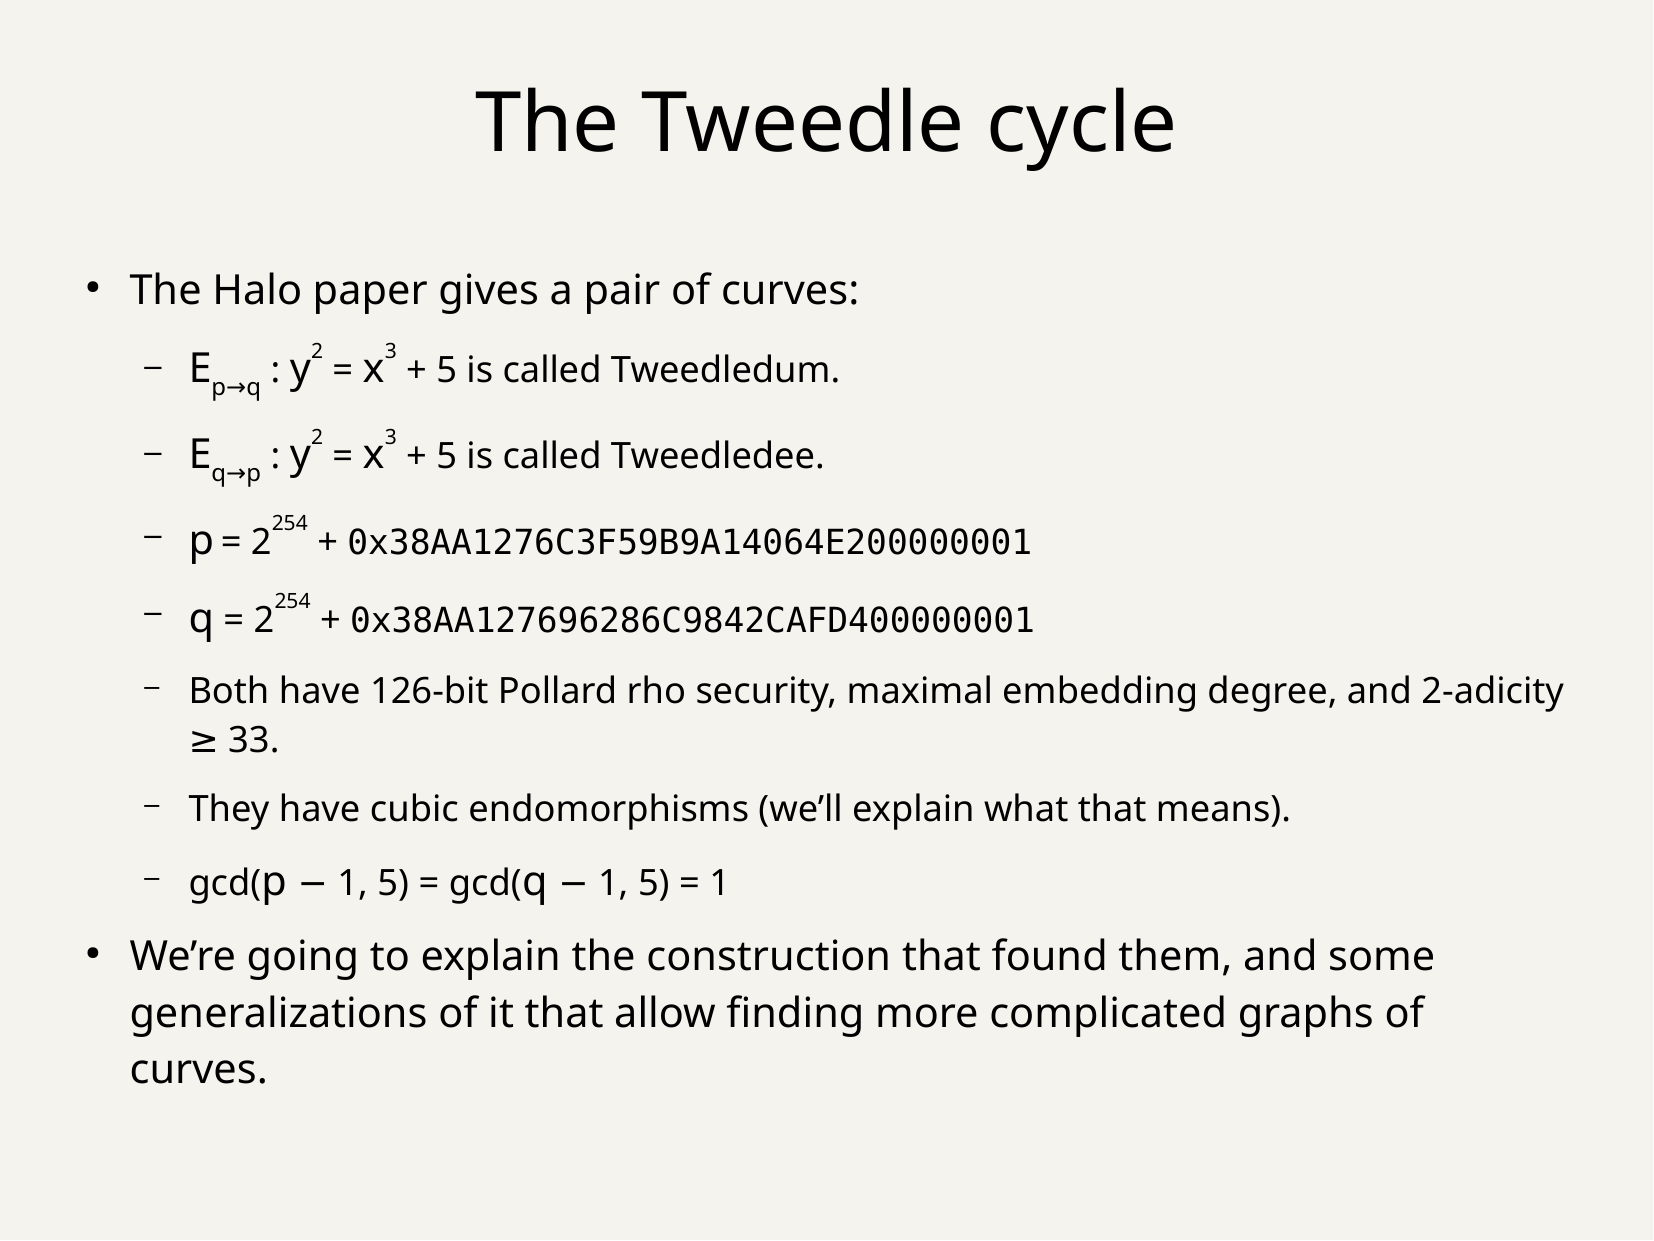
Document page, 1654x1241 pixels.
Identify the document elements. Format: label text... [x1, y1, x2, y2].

title The Tweedle cycle [82, 49, 1571, 189]
list The Halo paper gives a pair of curves: Ep→q : y2 = x3 + 5 is called Tweedledum. Eq→p : y2 = x3 + 5 is called Tweedledee. p = 2254 + 0x38AA1276C3F59B9A14064E200000001 q = 2254 + 0x38AA127696286C9842CAFD400000001 Both have 126-bit Pollard rho security, maximal embedding degree, and 2-adicity ≥ 33. They have cubic endomorphisms (we’ll explain what that means). gcd(p − 1, 5) = gcd(q − 1, 5) = 1 We’re going to explain the construction that found them, and some generalizations of it that allow finding more complicated graphs of curves. [70, 259, 1571, 1099]
